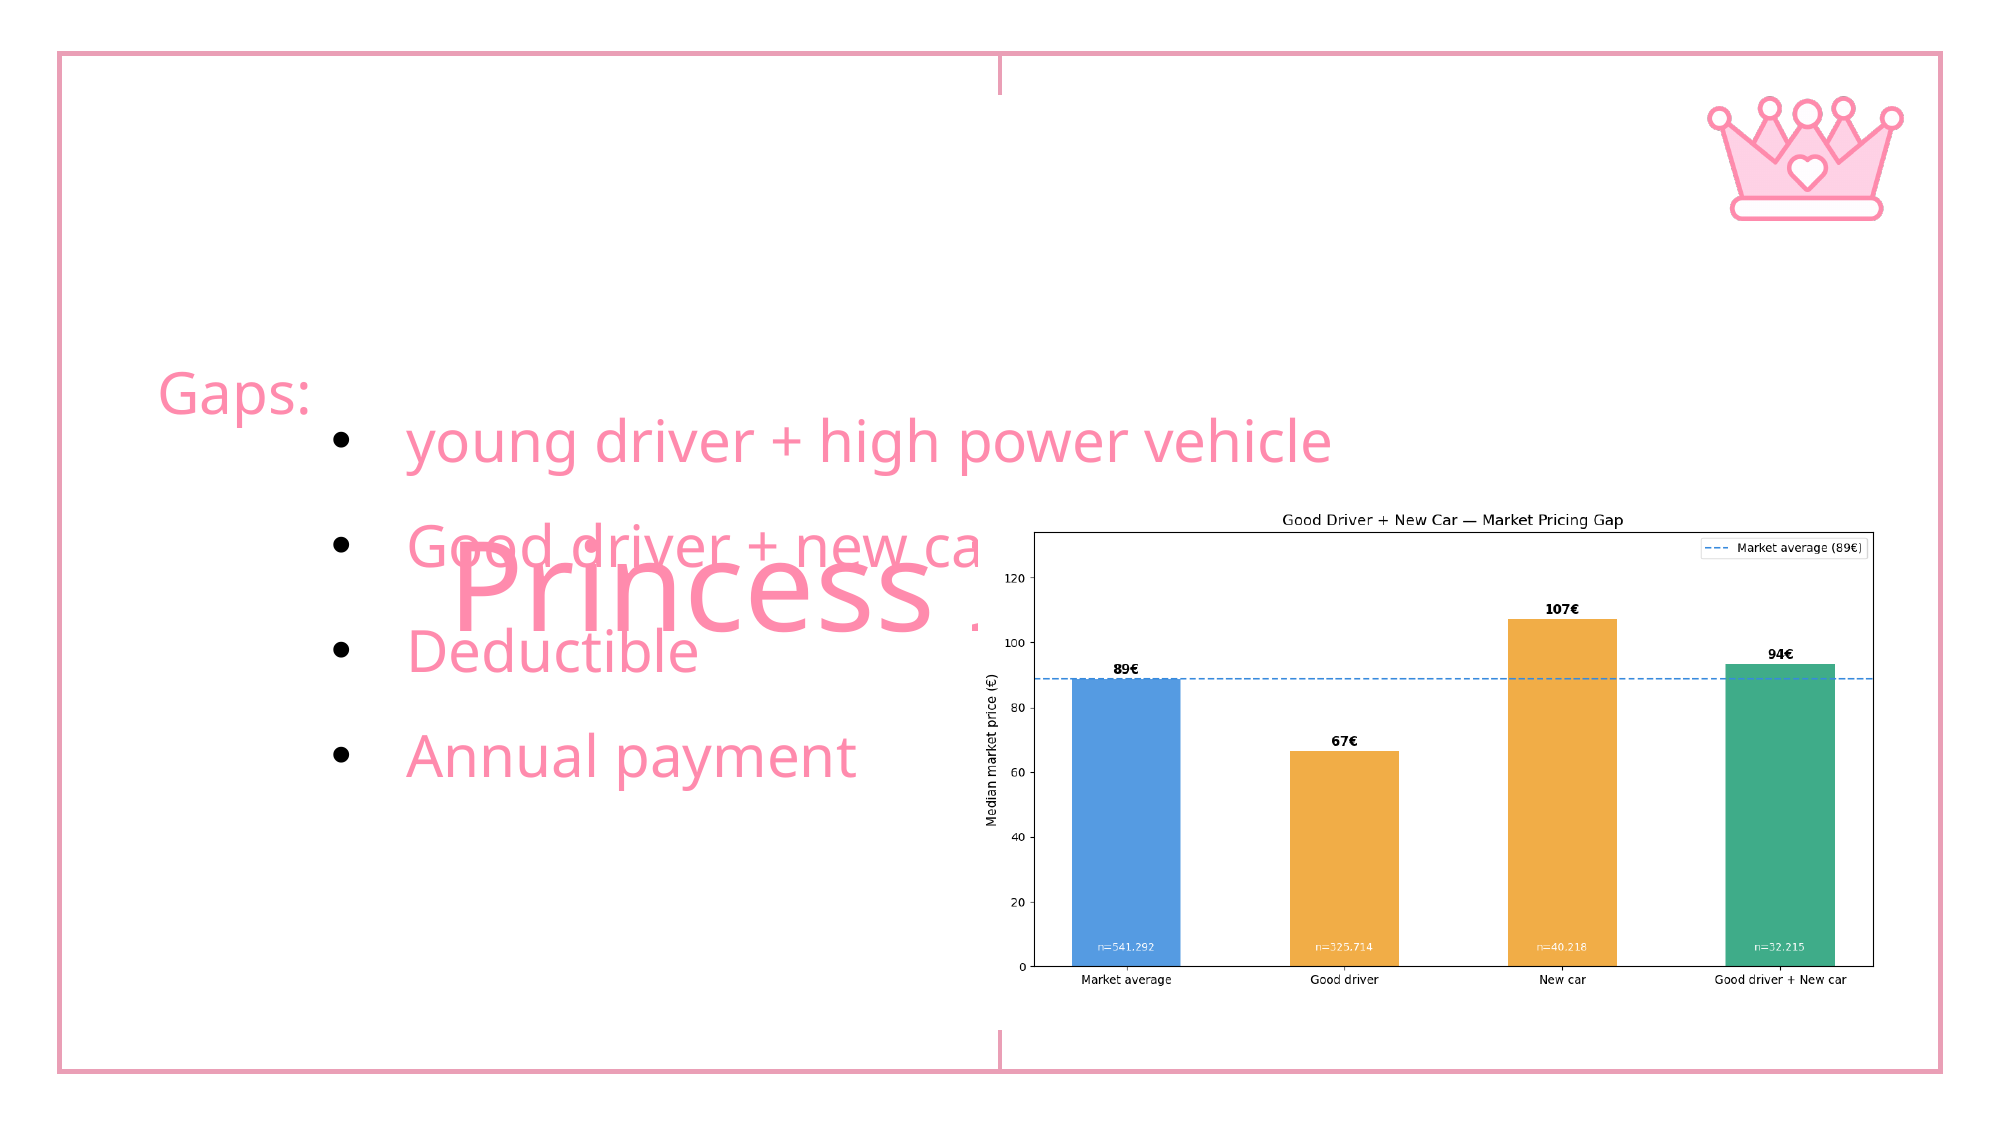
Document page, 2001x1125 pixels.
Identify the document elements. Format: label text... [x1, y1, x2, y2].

title Princess Insurence [142, 91, 1859, 313]
picture [1703, 54, 1908, 263]
picture [978, 505, 1880, 994]
text_box young driver + high power vehicle Good driver + new car Deductible Annual payment [316, 362, 2000, 791]
text_box Gaps: [142, 348, 786, 506]
